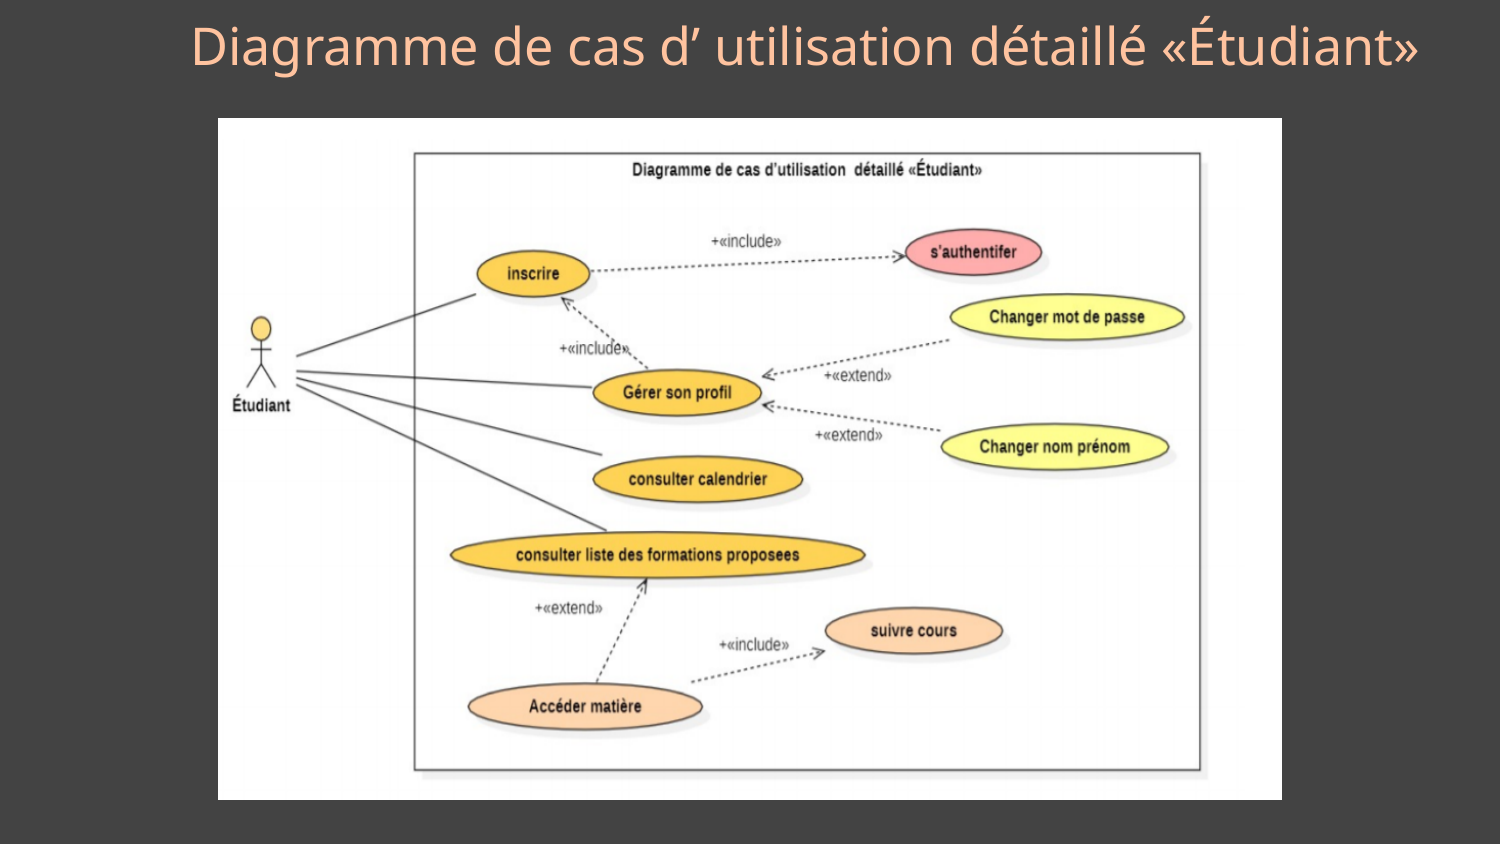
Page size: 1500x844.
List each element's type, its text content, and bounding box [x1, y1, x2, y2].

picture [218, 118, 1282, 800]
title Diagramme de cas d’ utilisation détaillé «Étudiant» [0, 0, 1468, 77]
